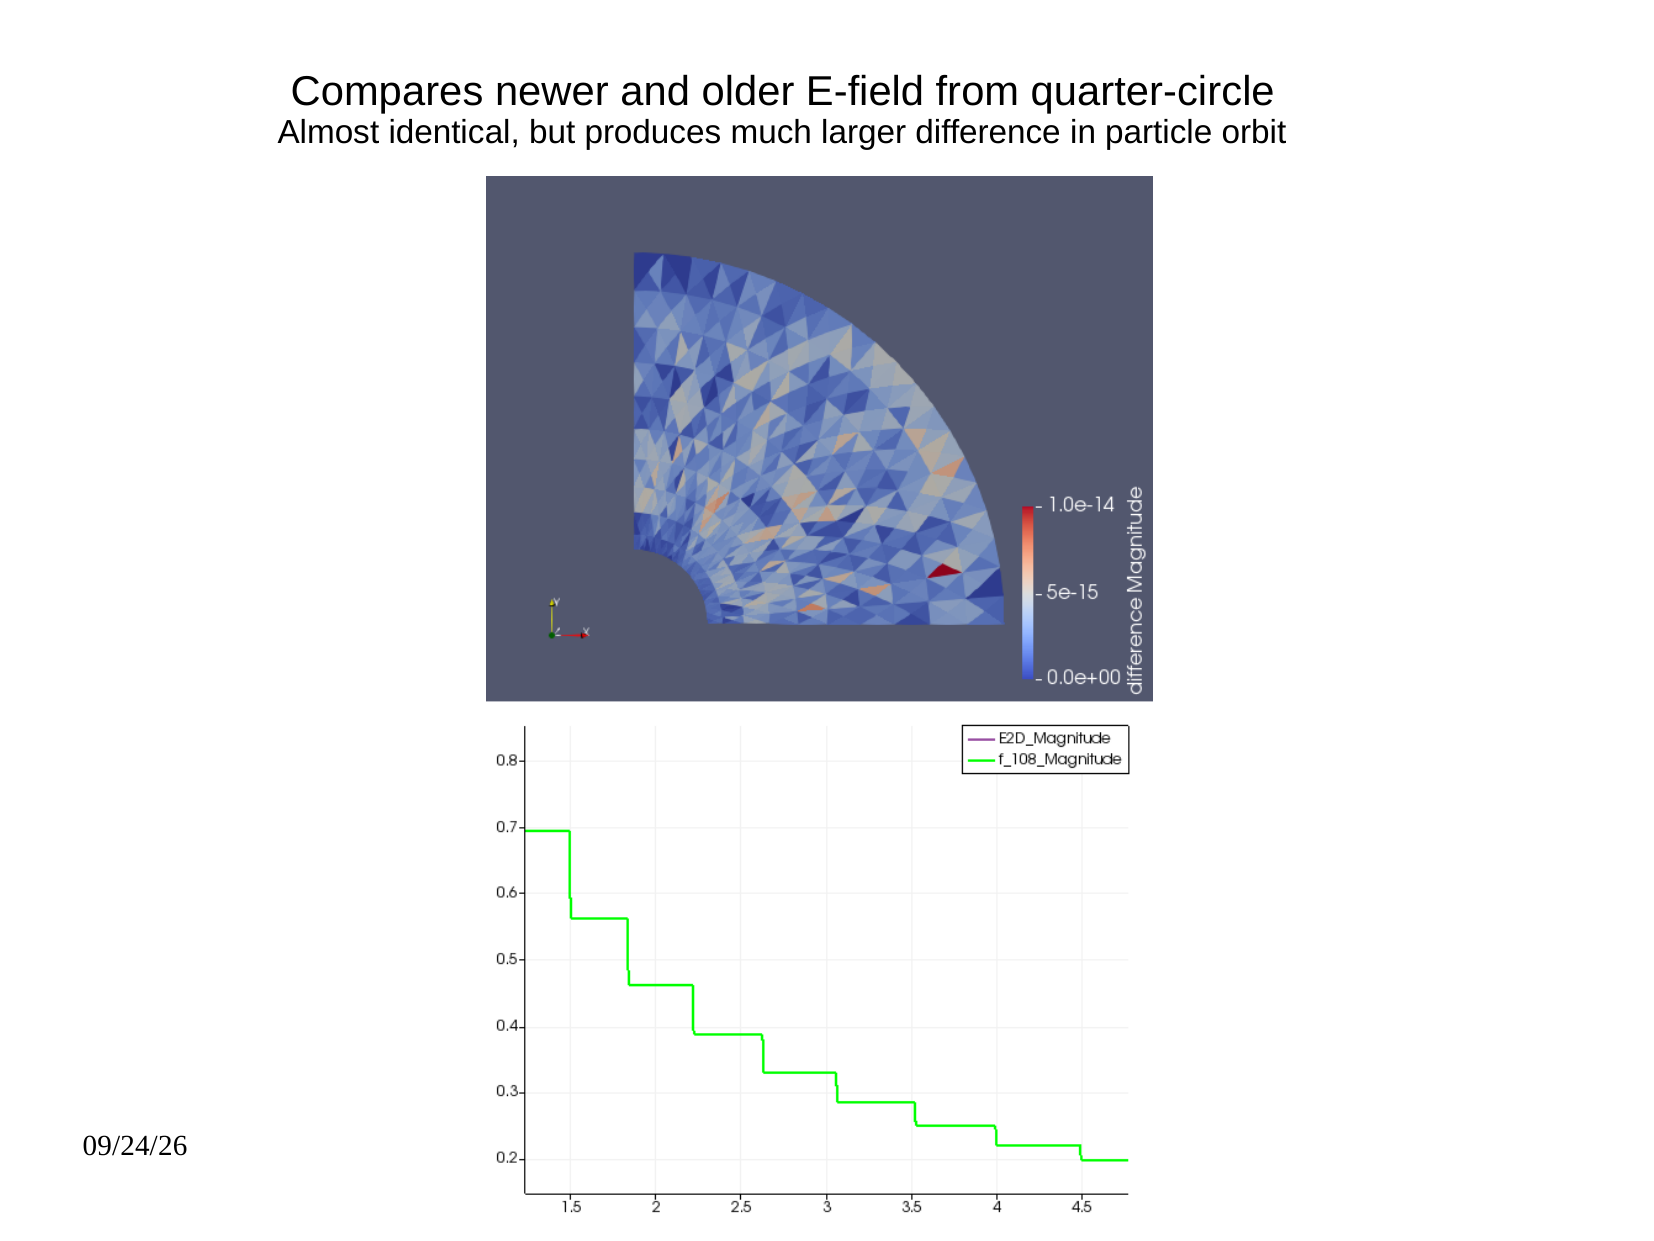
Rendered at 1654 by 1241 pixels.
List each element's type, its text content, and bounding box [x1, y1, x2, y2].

text_box Compares newer and older E-field from quarter-circle Almost identical, but produces much larger difference in particle orbit [262, 60, 1303, 159]
picture [486, 176, 1153, 1228]
